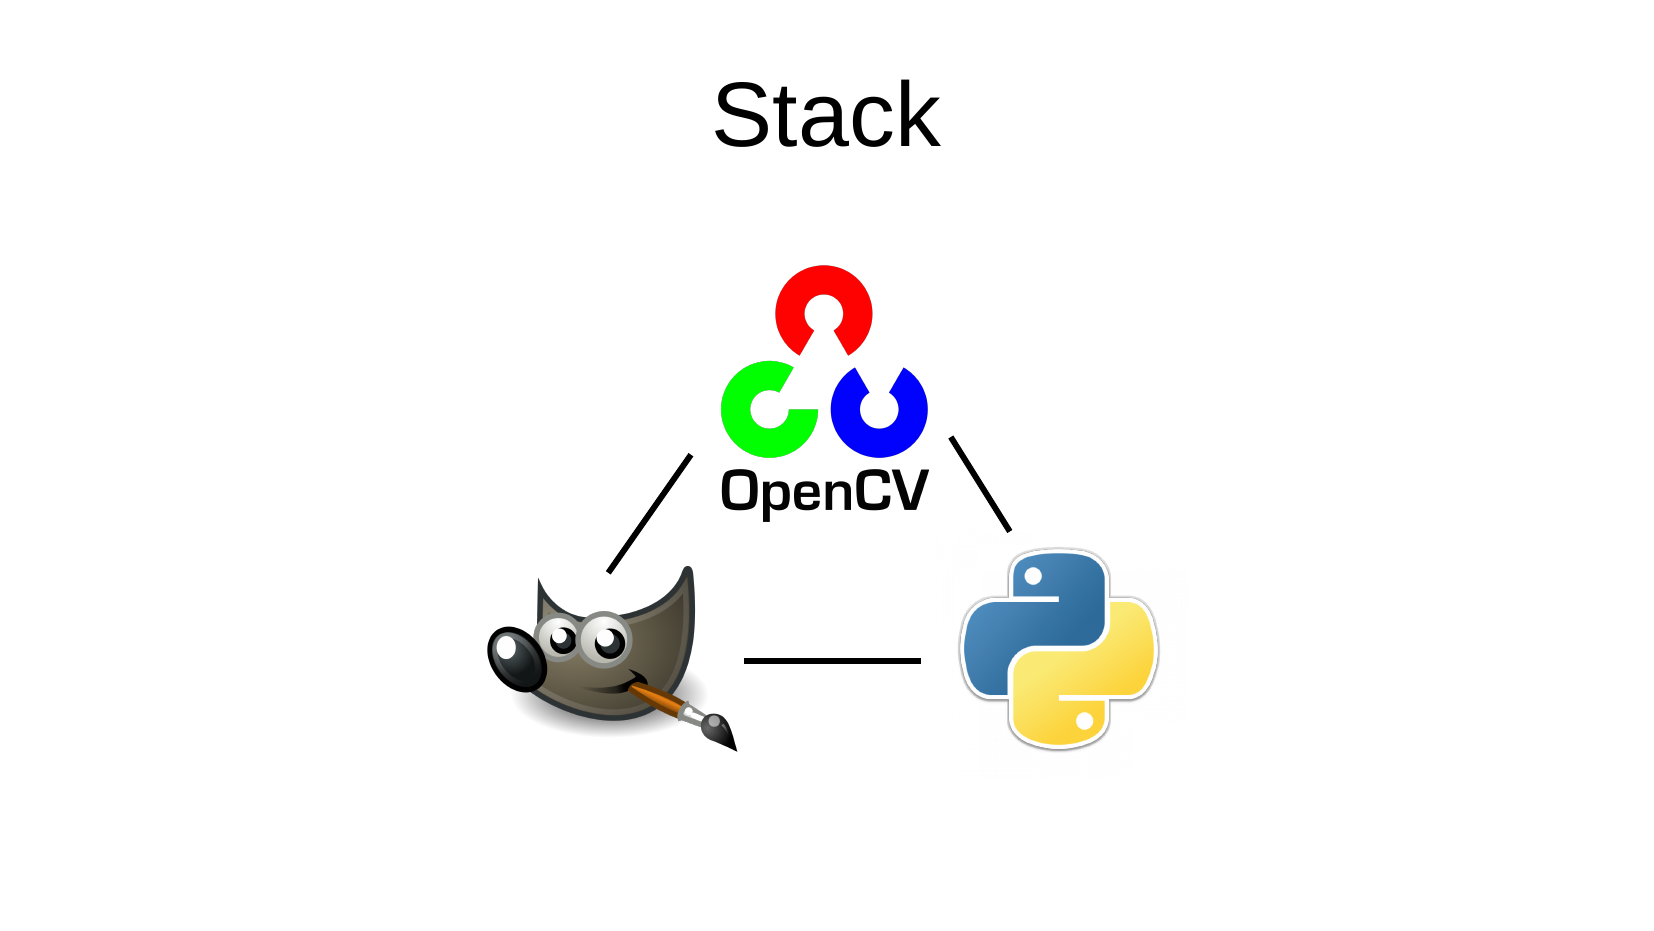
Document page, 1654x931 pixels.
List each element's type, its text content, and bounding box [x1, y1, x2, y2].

title Stack [82, 37, 1571, 193]
picture [484, 265, 1188, 782]
